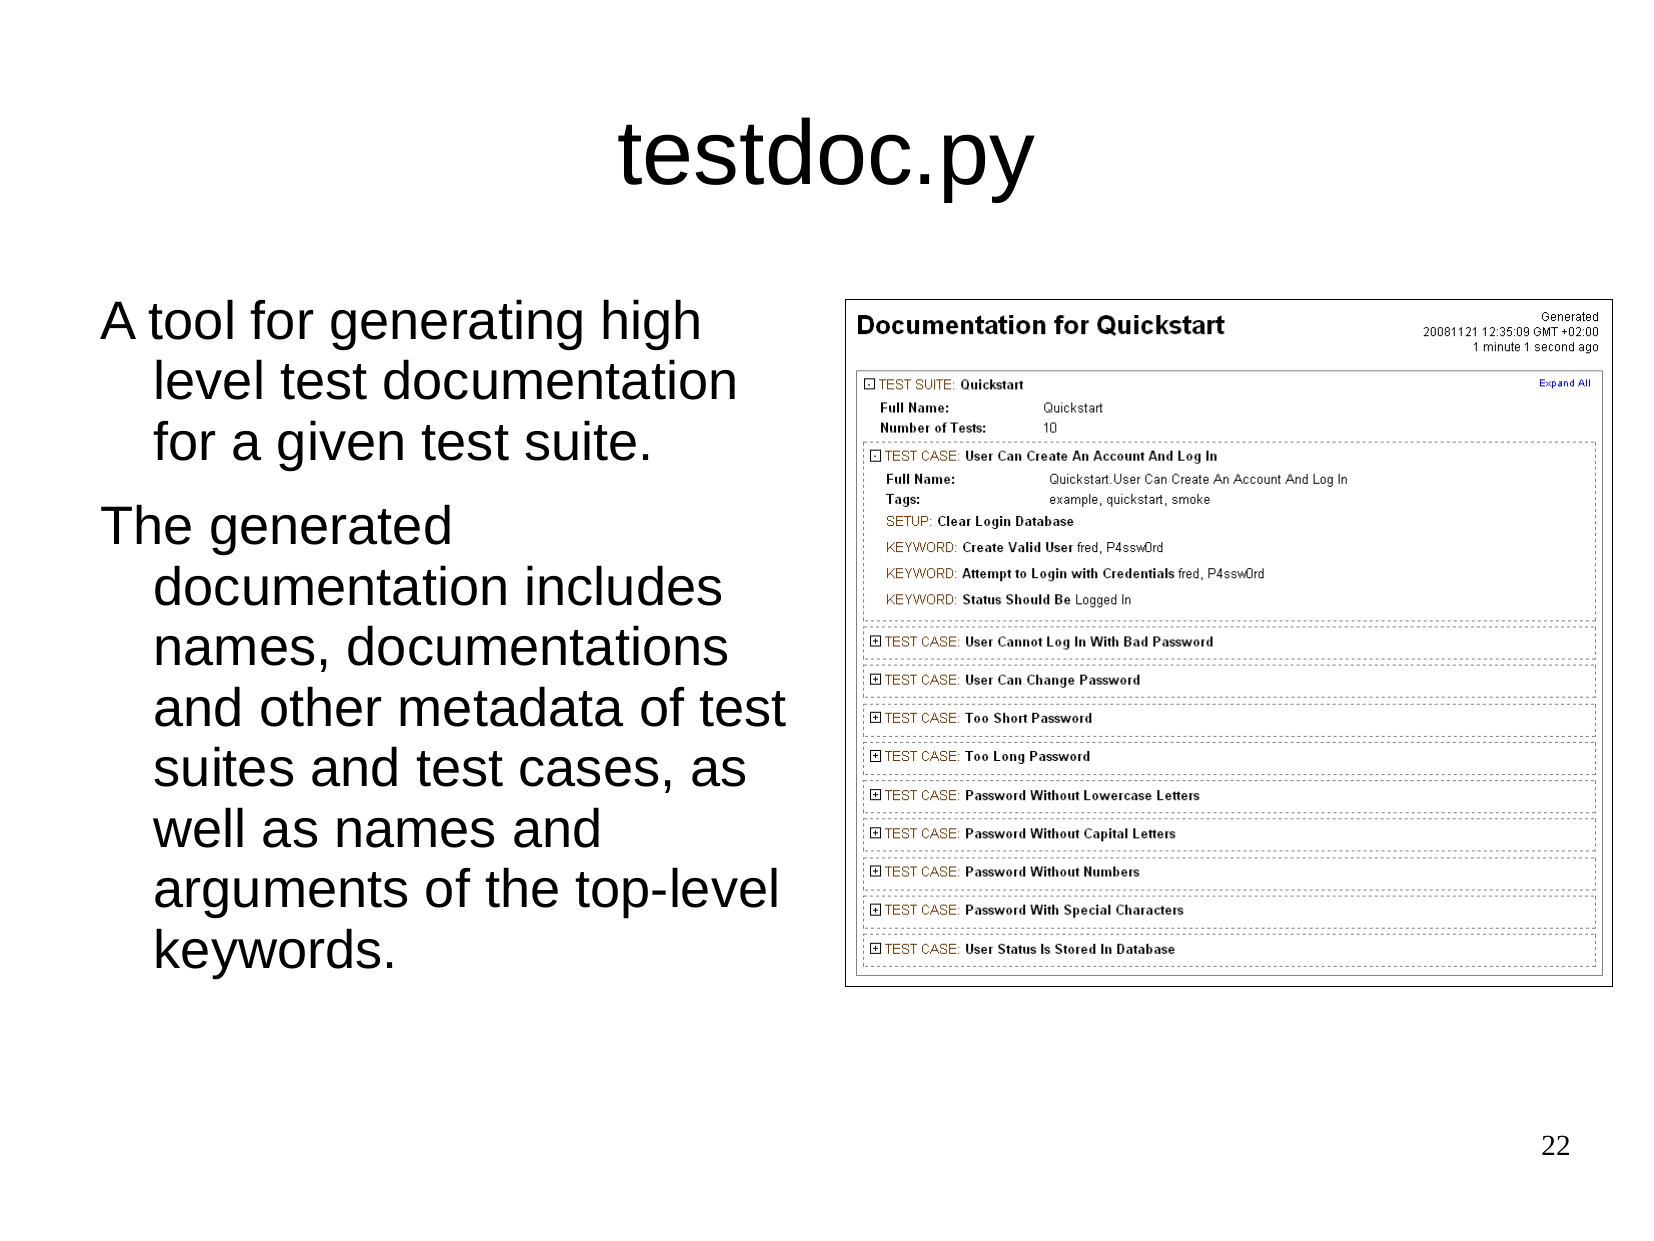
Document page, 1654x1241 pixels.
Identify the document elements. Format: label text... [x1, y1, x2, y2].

title testdoc.py [82, 49, 1571, 257]
picture [845, 299, 1613, 987]
list A tool for generating high level test documentation for a given test suite. The generated documentation includes names, documentations and other metadata of test suites and test cases, as well as names and arguments of the top-level keywords. [82, 290, 809, 1109]
